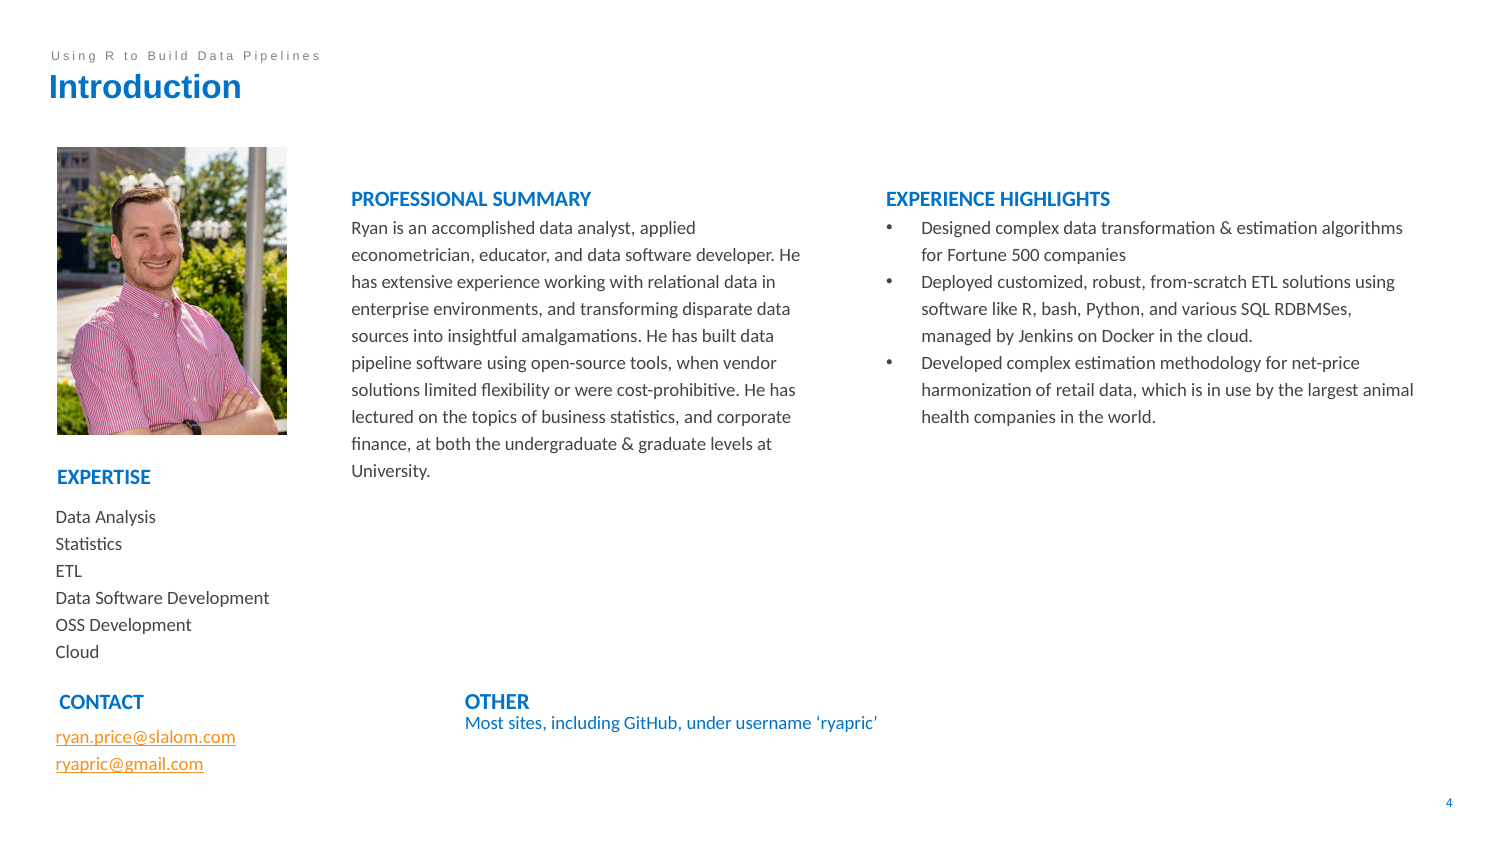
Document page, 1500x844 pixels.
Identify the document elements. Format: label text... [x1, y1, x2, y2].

text_box EXPERTISE [57, 466, 345, 489]
text_box Data Analysis Statistics ETL Data Software Development OSS Development Cloud [49, 494, 345, 645]
list Introduction [48, 69, 1391, 108]
slide_number 4 [1399, 794, 1453, 828]
picture [57, 147, 287, 435]
text_box OTHER Most sites, including GitHub, under username ‘ryapric’ [450, 685, 901, 771]
text_box PROFESSIONAL SUMMARY Ryan is an accomplished data analyst, applied econometrician, educator, and data software developer. He has extensive experience working with relational data in enterprise environments, and transforming disparate data sources into insightful amalgamations. He has built data pipeline software using open-source tools, when vendor solutions limited flexibility or were cost-prohibitive. He has lectured on the topics of business statistics, and corporate finance, at both the undergraduate & graduate levels at University. [345, 174, 819, 678]
text_box ryan.price@slalom.com ryapric@gmail.com [49, 714, 485, 783]
list Using R to Build Data Pipelines [51, 49, 572, 65]
text_box EXPERIENCE HIGHLIGHTS Designed complex data transformation & estimation algorithms for Fortune 500 companies Deployed customized, robust, from-scratch ETL solutions using software like R, bash, Python, and various SQL RDBMSes, managed by Jenkins on Docker in the cloud. Developed complex estimation methodology for net-price harmonization of retail data, which is in use by the largest animal health companies in the world. [880, 173, 1421, 753]
text_box CONTACT [59, 691, 450, 714]
